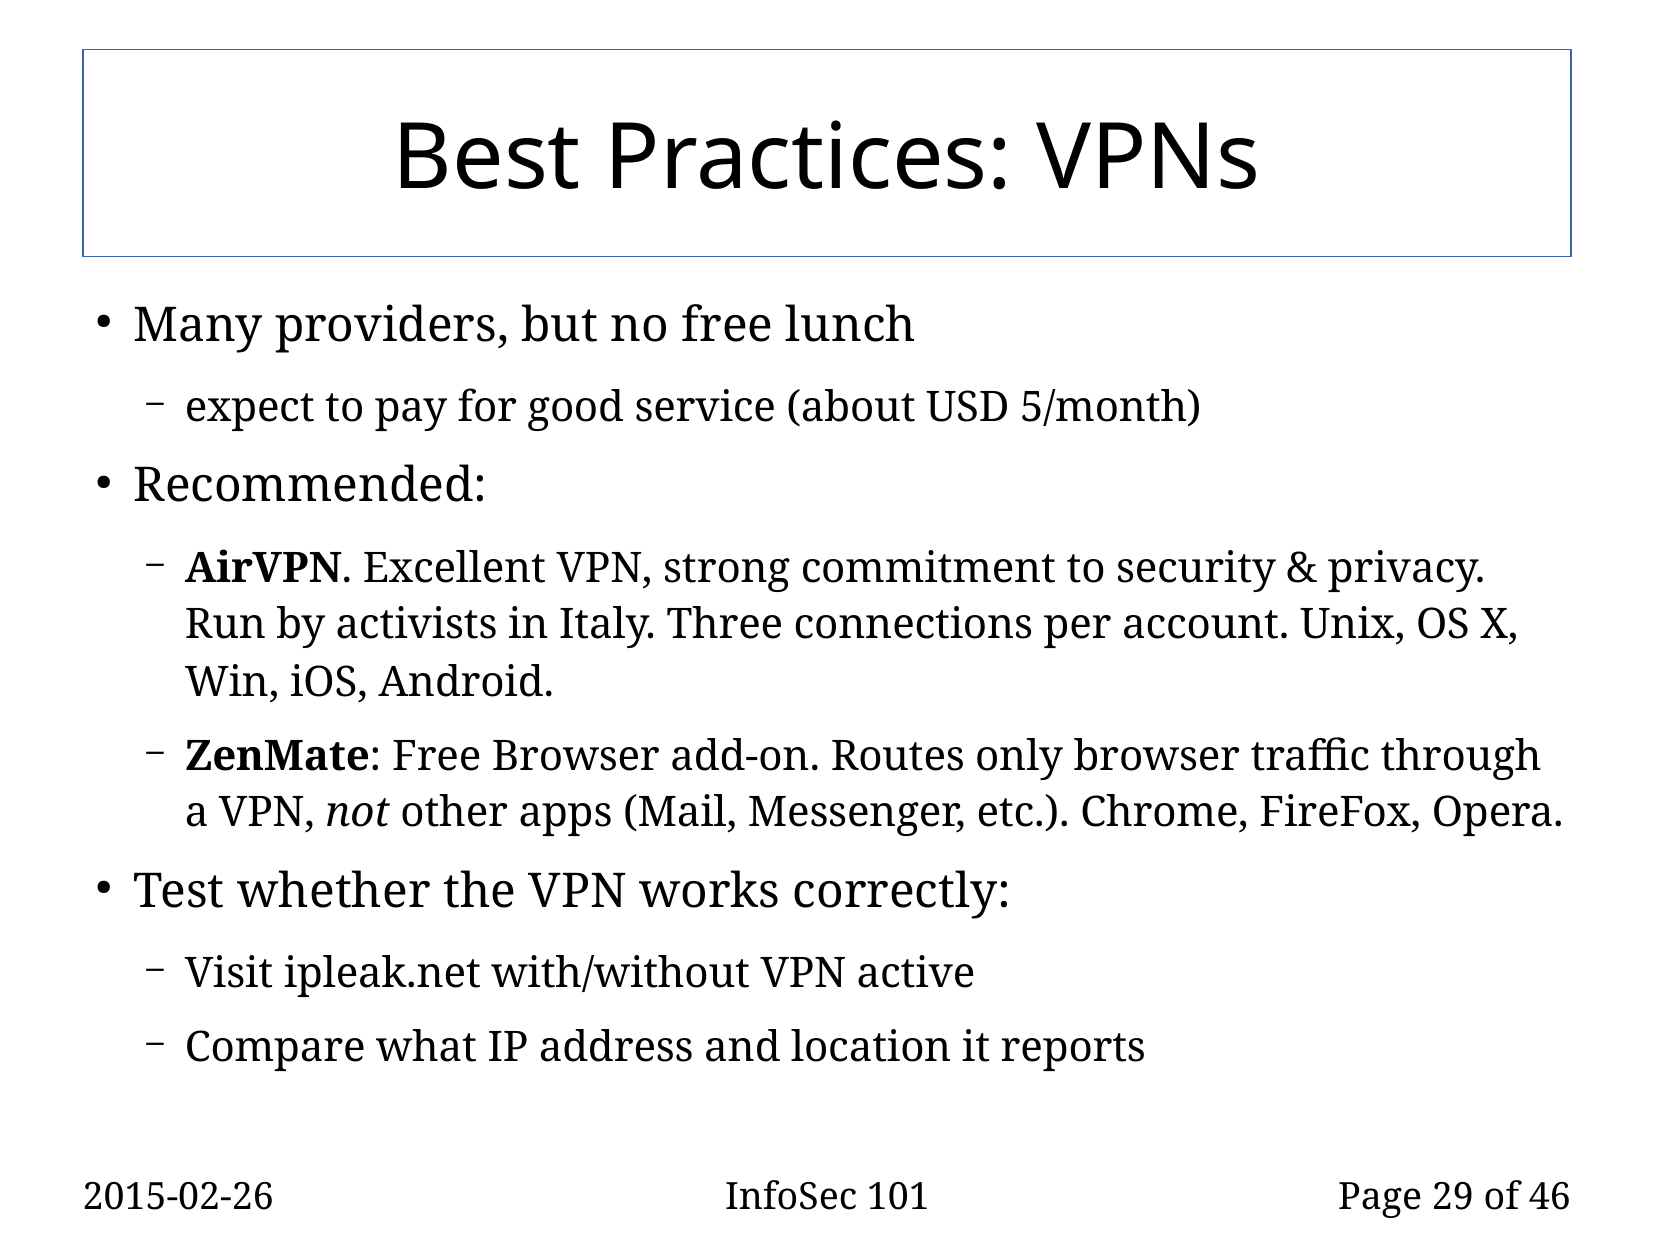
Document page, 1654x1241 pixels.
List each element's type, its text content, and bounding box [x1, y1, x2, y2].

title Best Practices: VPNs [82, 49, 1571, 257]
list Many providers, but no free lunch expect to pay for good service (about USD 5/month) Recommended: AirVPN. Excellent VPN, strong commitment to security & privacy. Run by activists in Italy. Three connections per account. Unix, OS X, Win, iOS, Android. ZenMate: Free Browser add-on. Routes only browser traffic through a VPN, not other apps (Mail, Messenger, etc.). Chrome, FireFox, Opera. Test whether the VPN works correctly: Visit ipleak.net with/without VPN active Compare what IP address and location it reports [82, 290, 1571, 1126]
